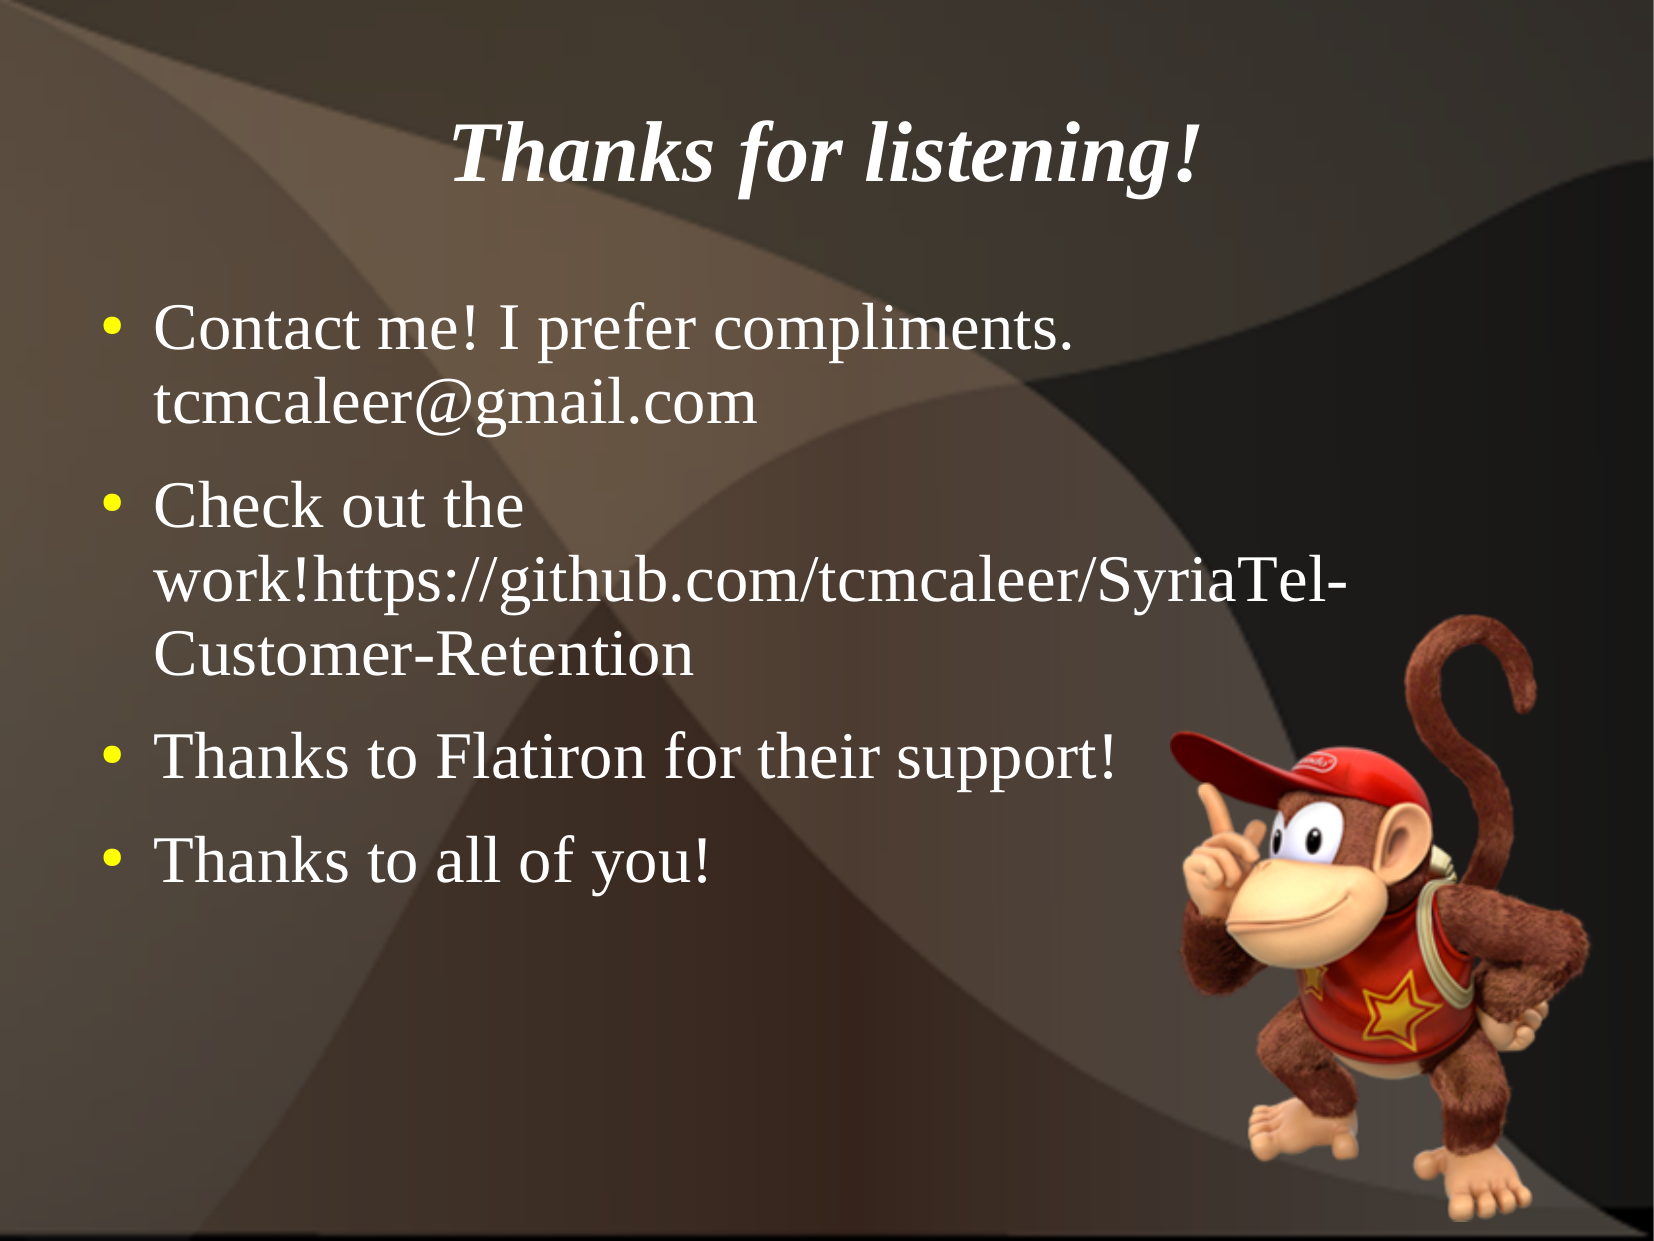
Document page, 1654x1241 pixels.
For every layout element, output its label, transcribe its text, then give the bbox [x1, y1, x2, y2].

picture [0, 0, 1654, 1241]
list Contact me! I prefer compliments. tcmcaleer@gmail.com Check out the work!https://github.com/tcmcaleer/SyriaTel-Customer-Retention Thanks to Flatiron for their support! Thanks to all of you! [82, 290, 1571, 1109]
title Thanks for listening! [82, 49, 1571, 257]
